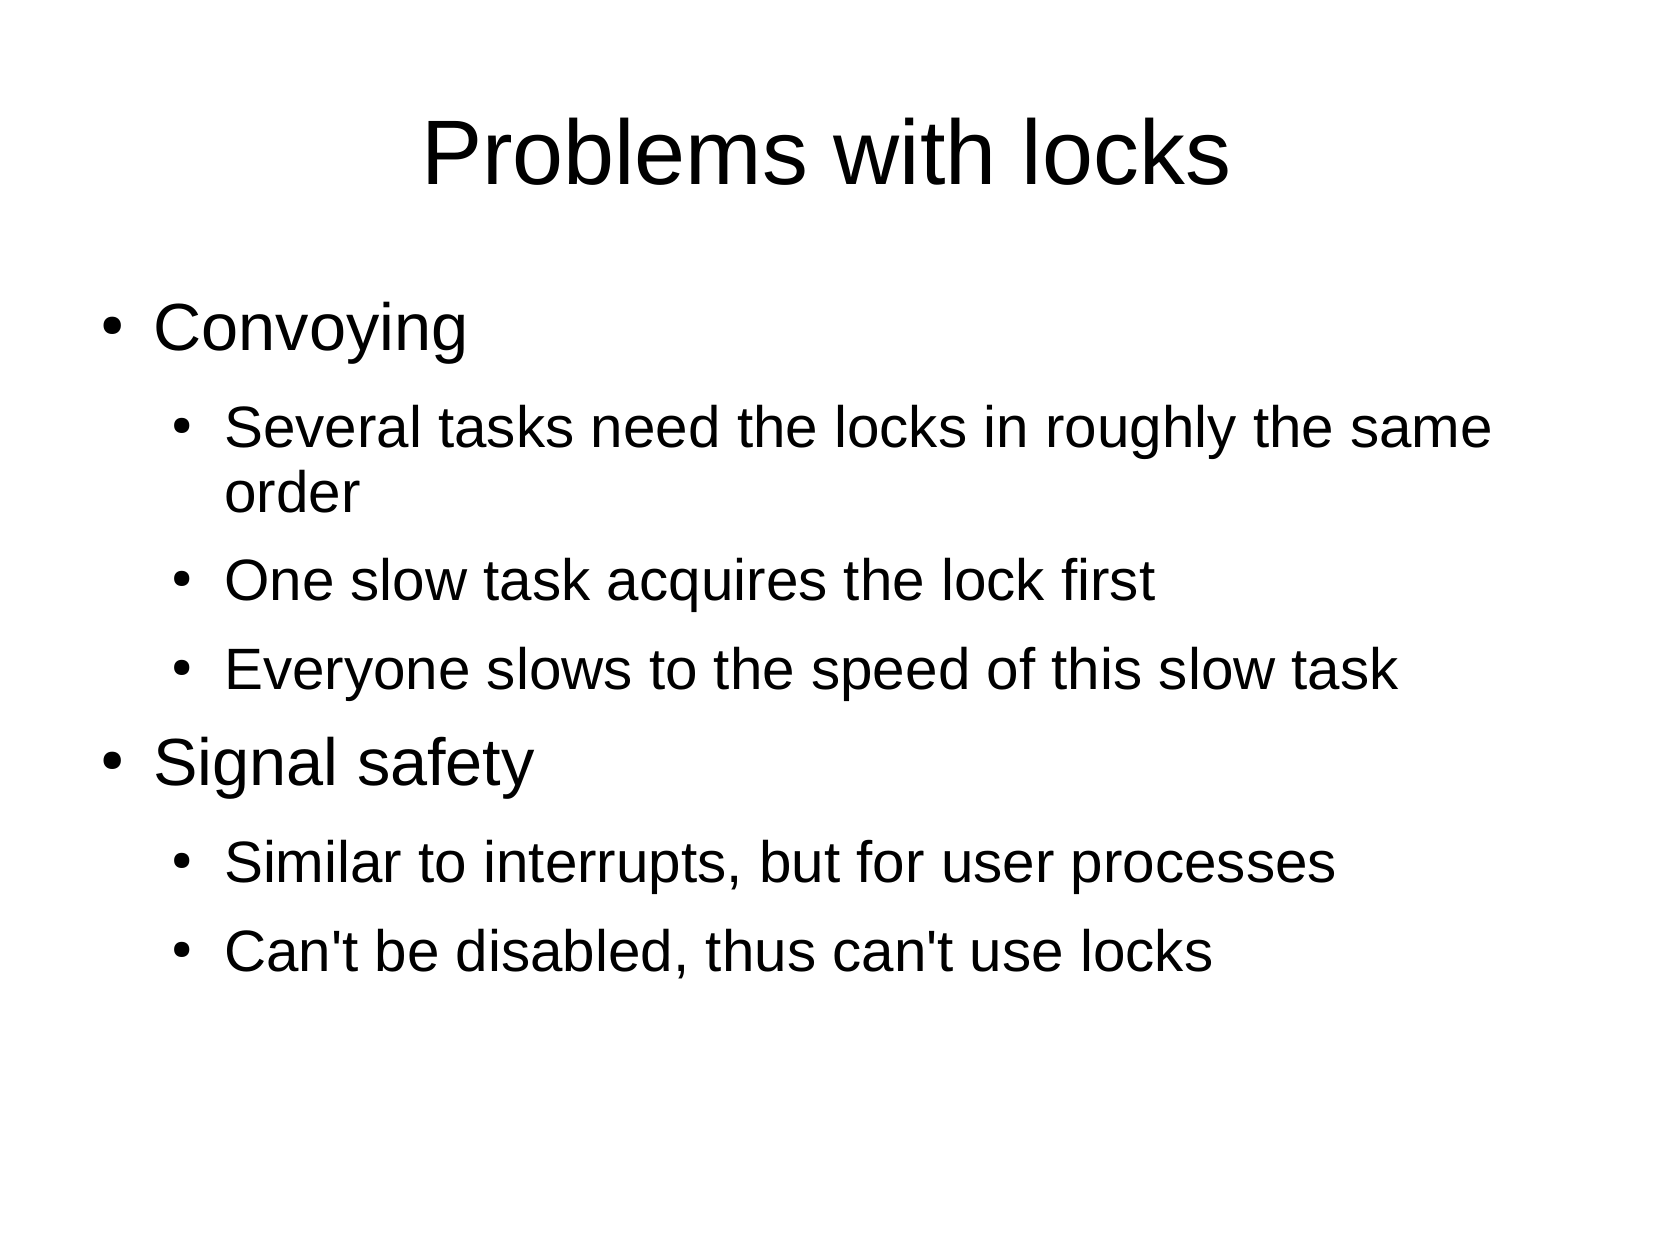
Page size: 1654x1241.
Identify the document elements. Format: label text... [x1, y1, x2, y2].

list Convoying Several tasks need the locks in roughly the same order One slow task acquires the lock first Everyone slows to the speed of this slow task Signal safety Similar to interrupts, but for user processes Can't be disabled, thus can't use locks [82, 290, 1571, 1010]
title Problems with locks [82, 49, 1571, 257]
